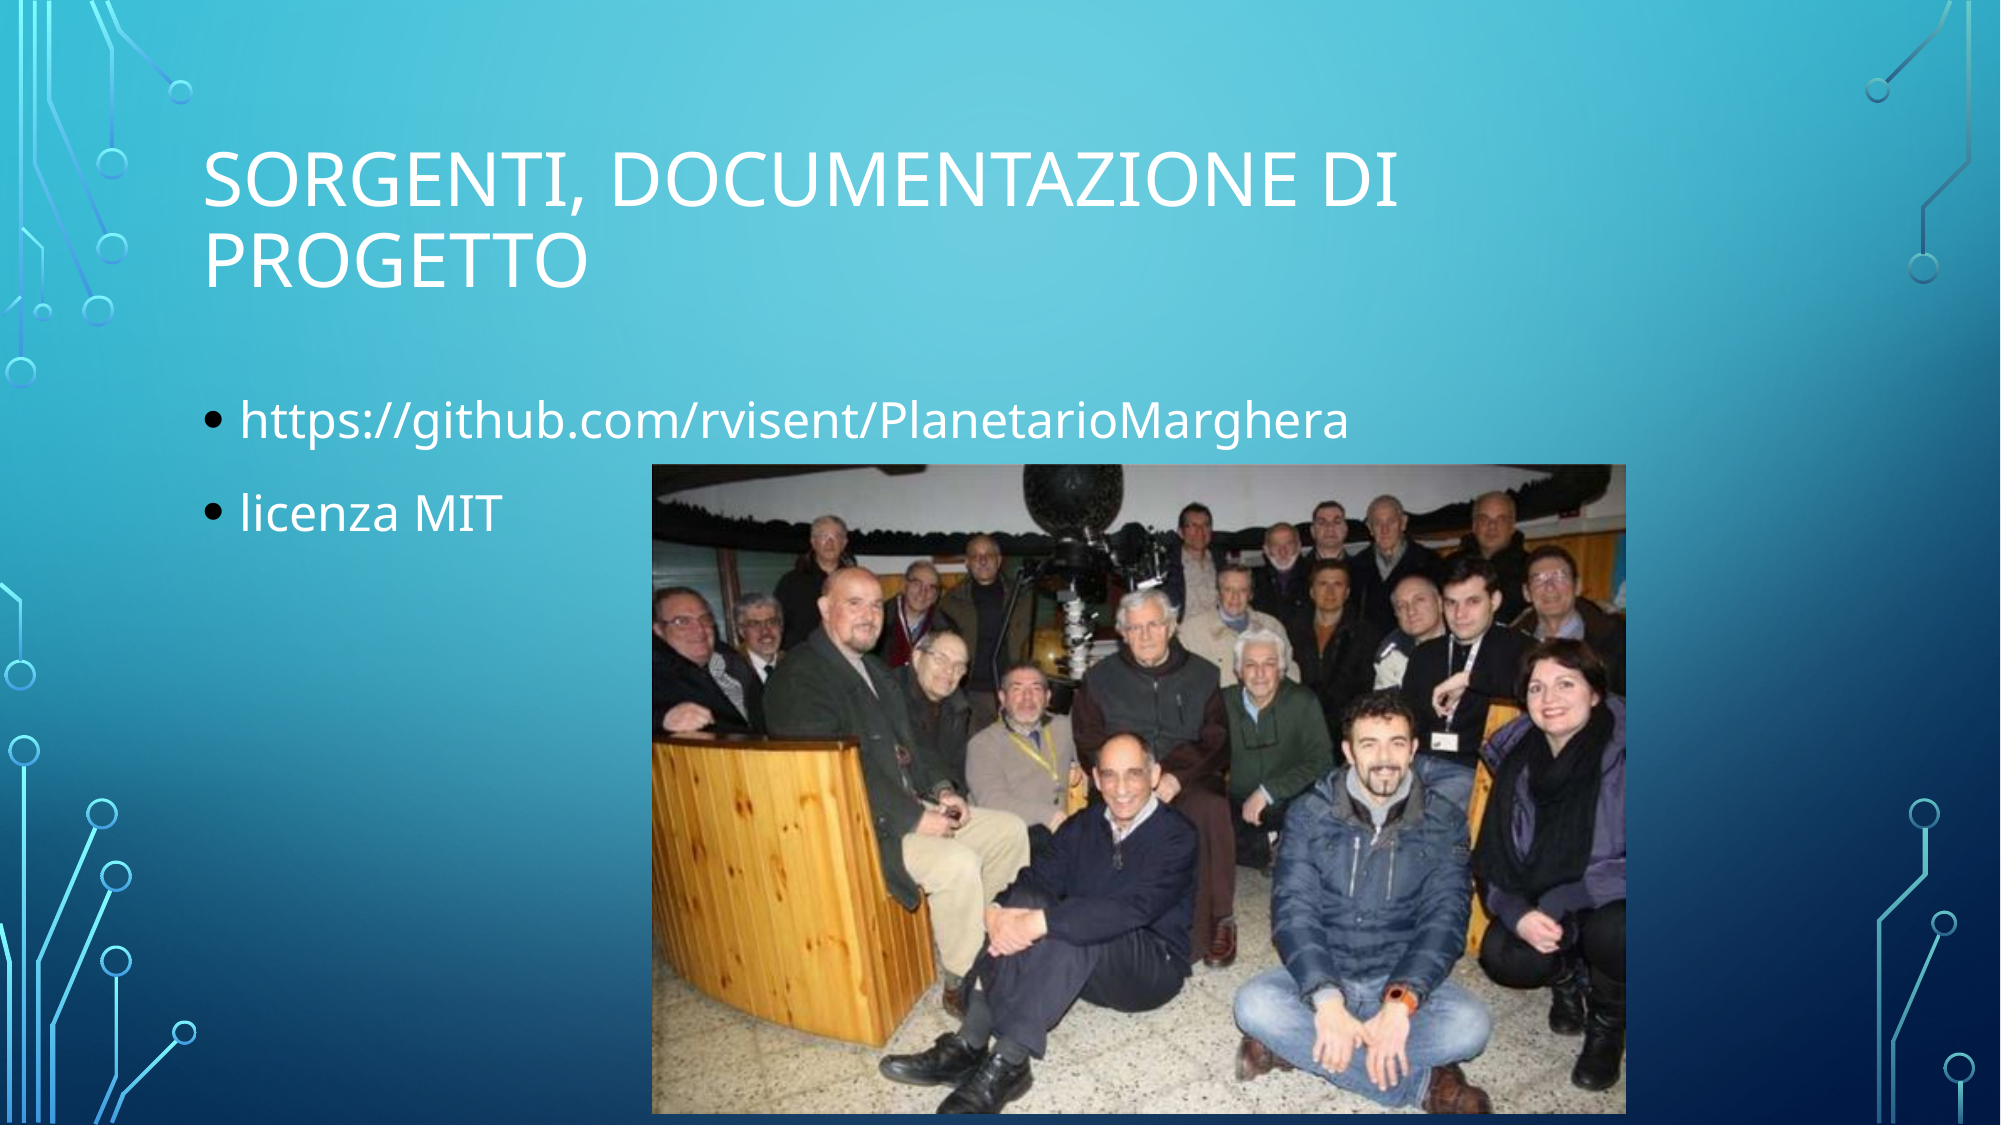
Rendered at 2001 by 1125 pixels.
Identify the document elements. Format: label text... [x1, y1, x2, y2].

picture [652, 464, 1626, 1114]
list https://github.com/rvisent/PlanetarioMarghera licenza MIT [187, 369, 1813, 951]
title Sorgenti, documentazione di progetto [187, 101, 1813, 344]
